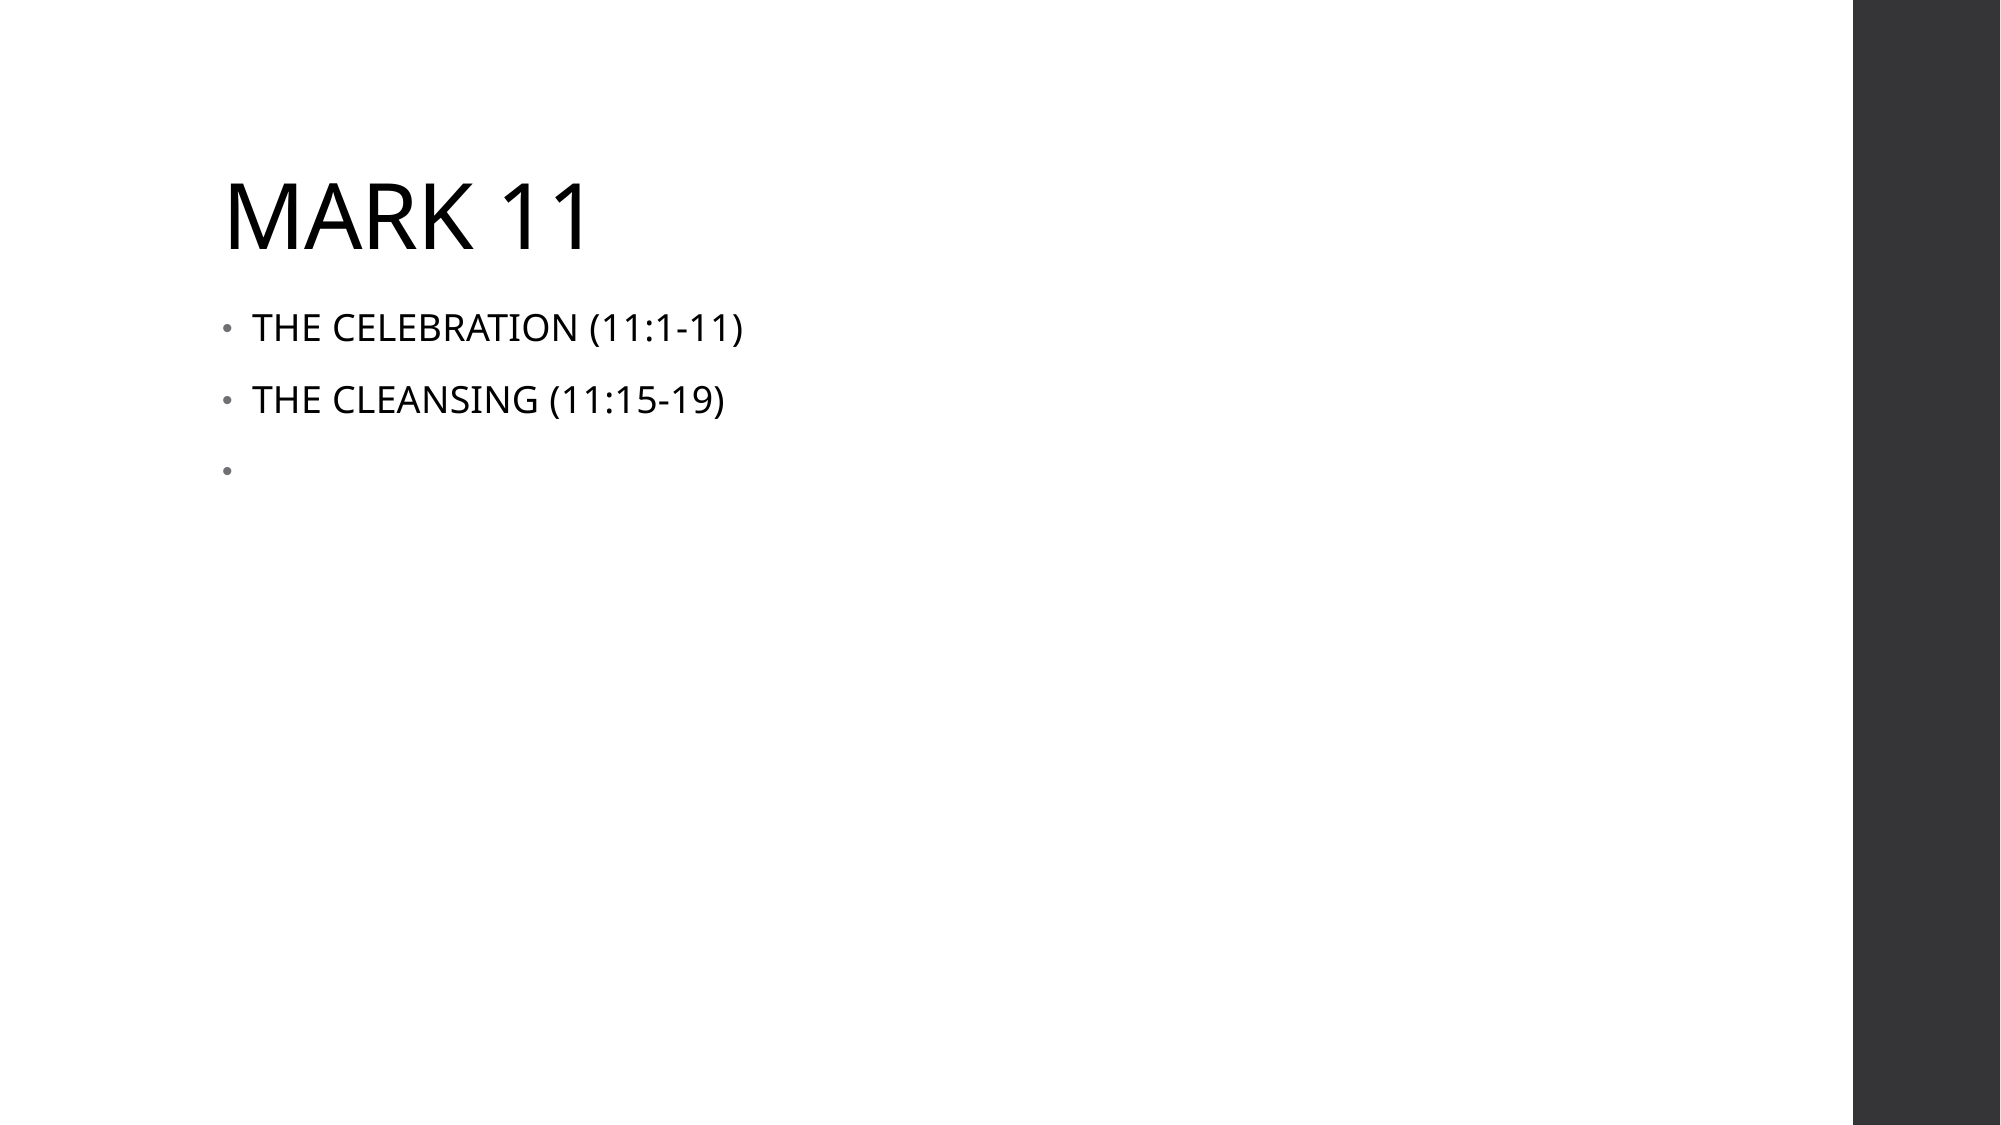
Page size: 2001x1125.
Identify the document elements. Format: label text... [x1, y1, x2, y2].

title MARK 11 [206, 60, 1797, 278]
list THE CELEBRATION (11:1-11) THE CLEANSING (11:15-19) [206, 299, 1617, 1014]
